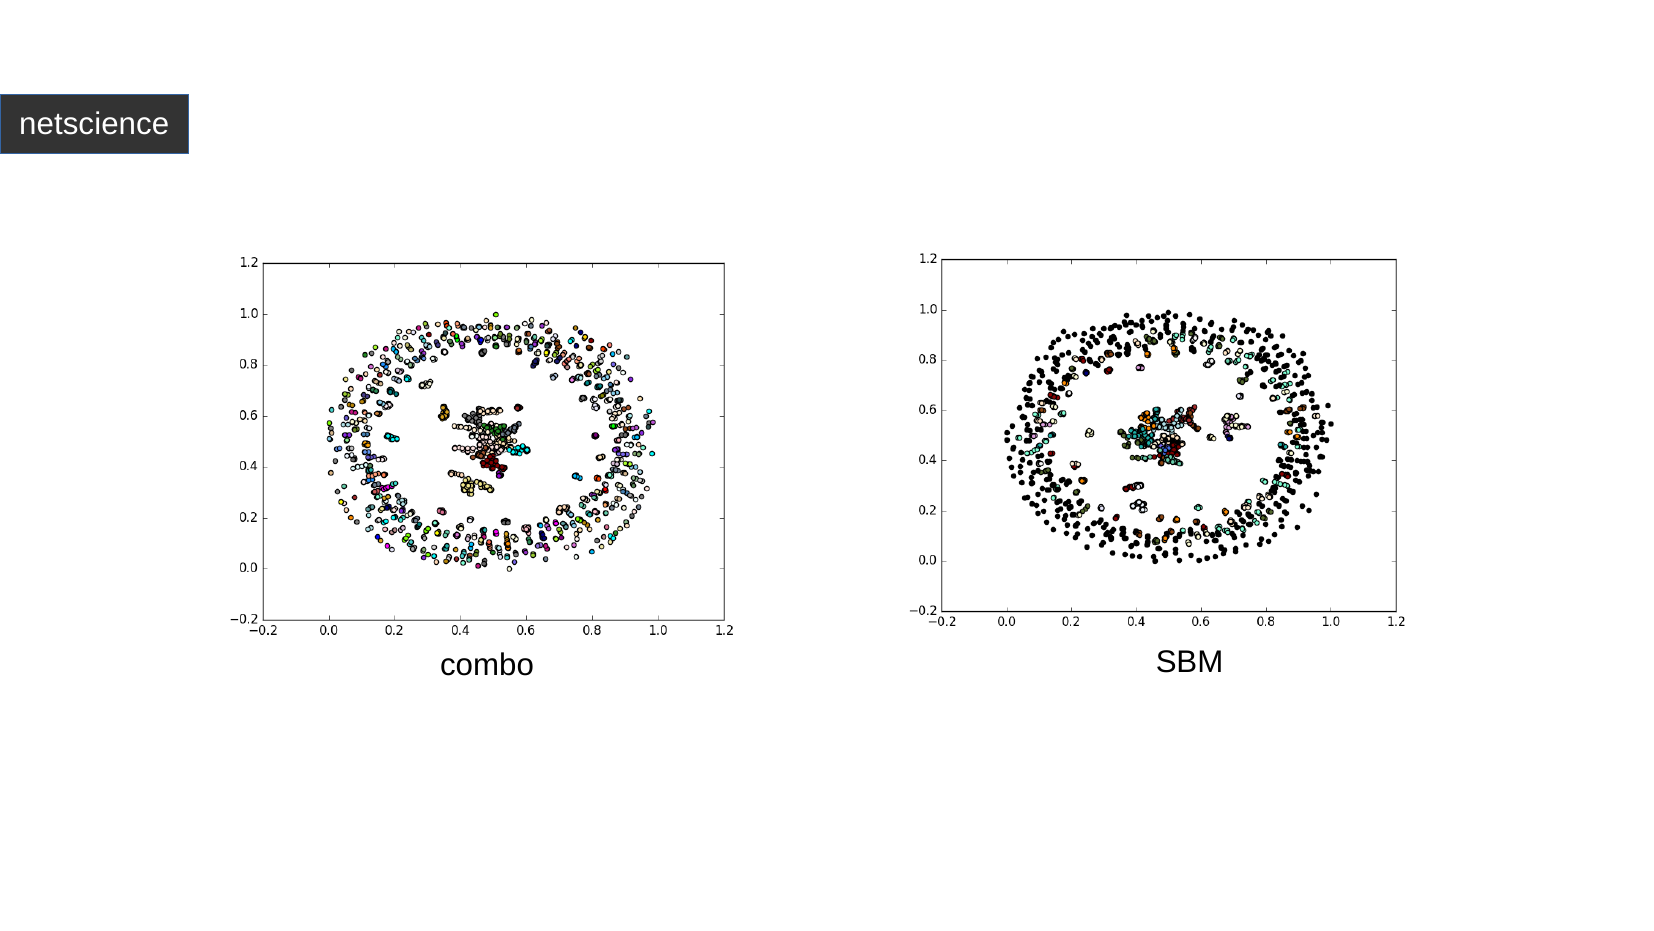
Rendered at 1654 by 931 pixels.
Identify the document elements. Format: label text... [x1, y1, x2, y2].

picture [188, 218, 783, 664]
text_box SBM [1141, 636, 1252, 694]
text_box combo [425, 640, 550, 690]
picture [868, 215, 1454, 655]
text_box netscience [0, 94, 189, 154]
